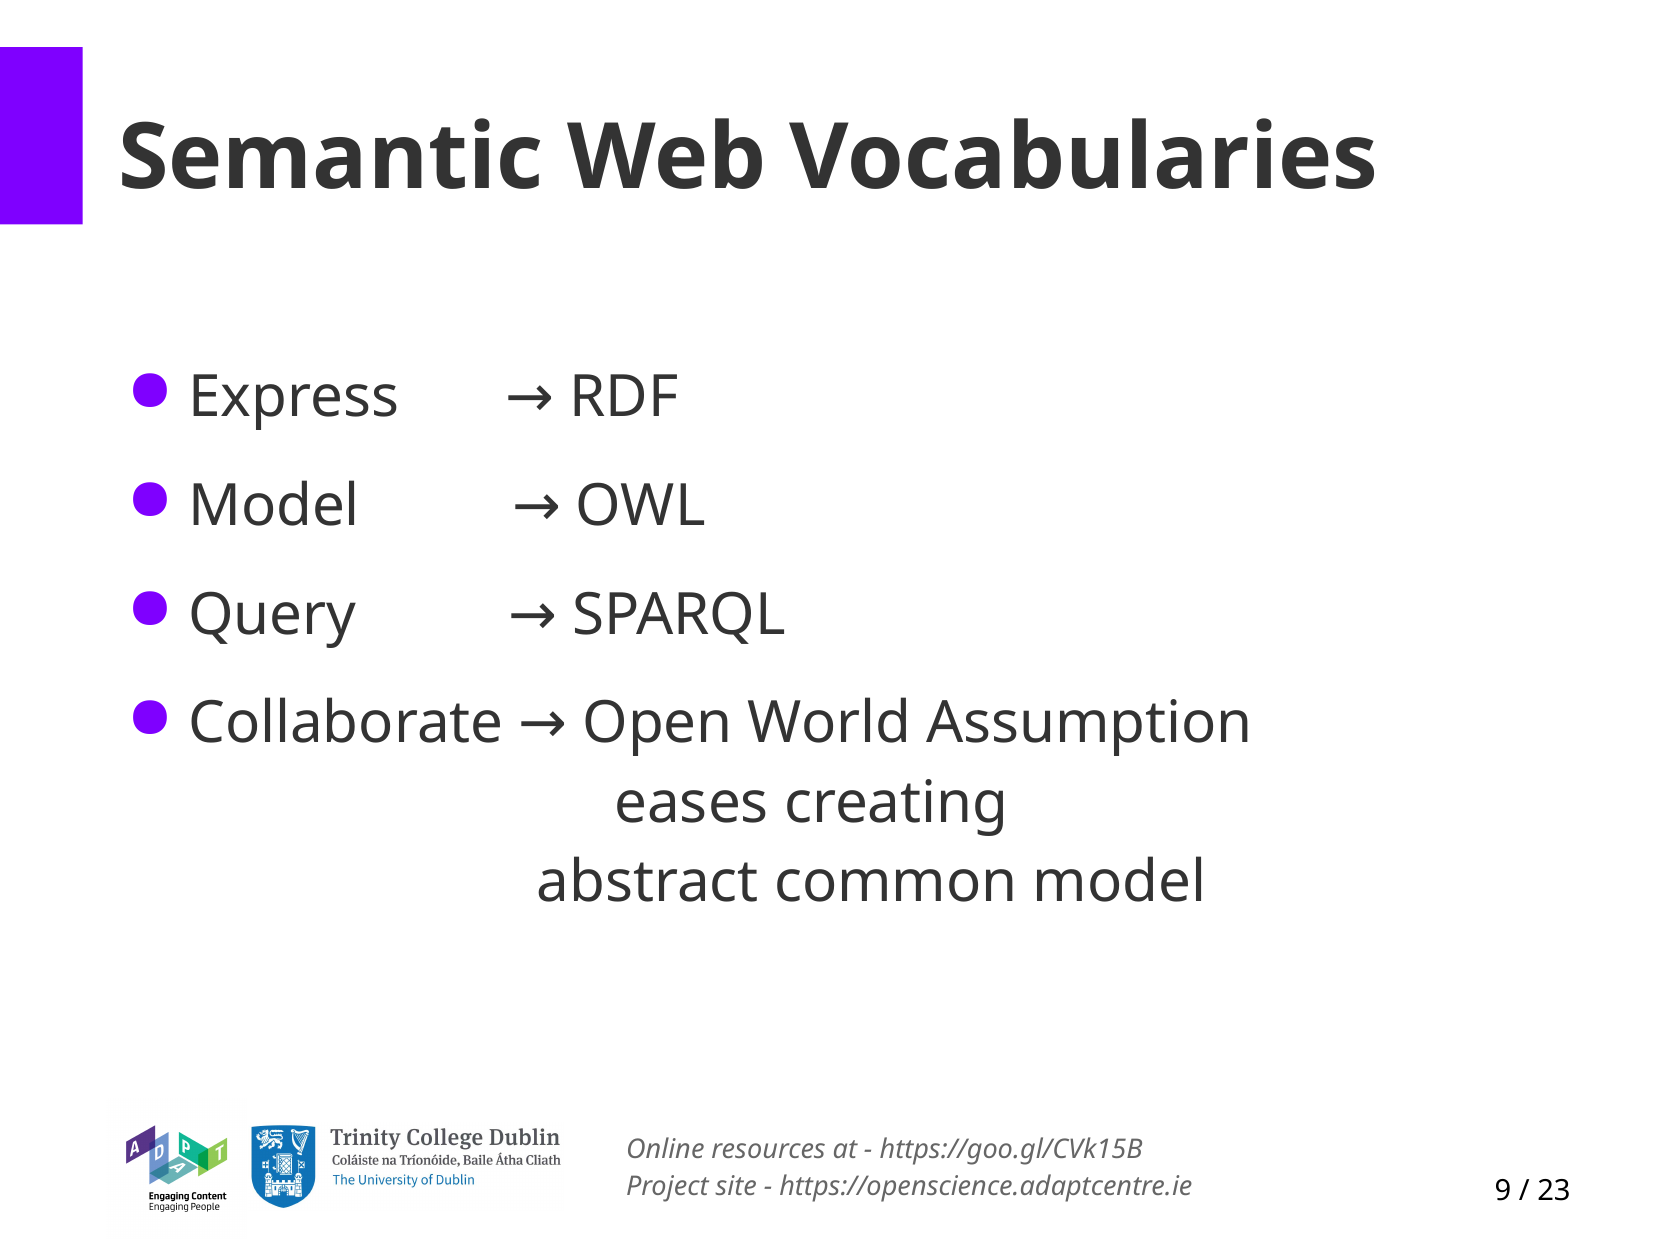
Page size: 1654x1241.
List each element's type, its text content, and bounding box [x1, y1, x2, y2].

list Express → RDF Model → OWL Query → SPARQL Collaborate → Open World Assumption eases creating abstract common model [118, 354, 1536, 1074]
picture [106, 1098, 247, 1239]
title Semantic Web Vocabularies [118, 49, 1571, 257]
picture [248, 1122, 564, 1211]
